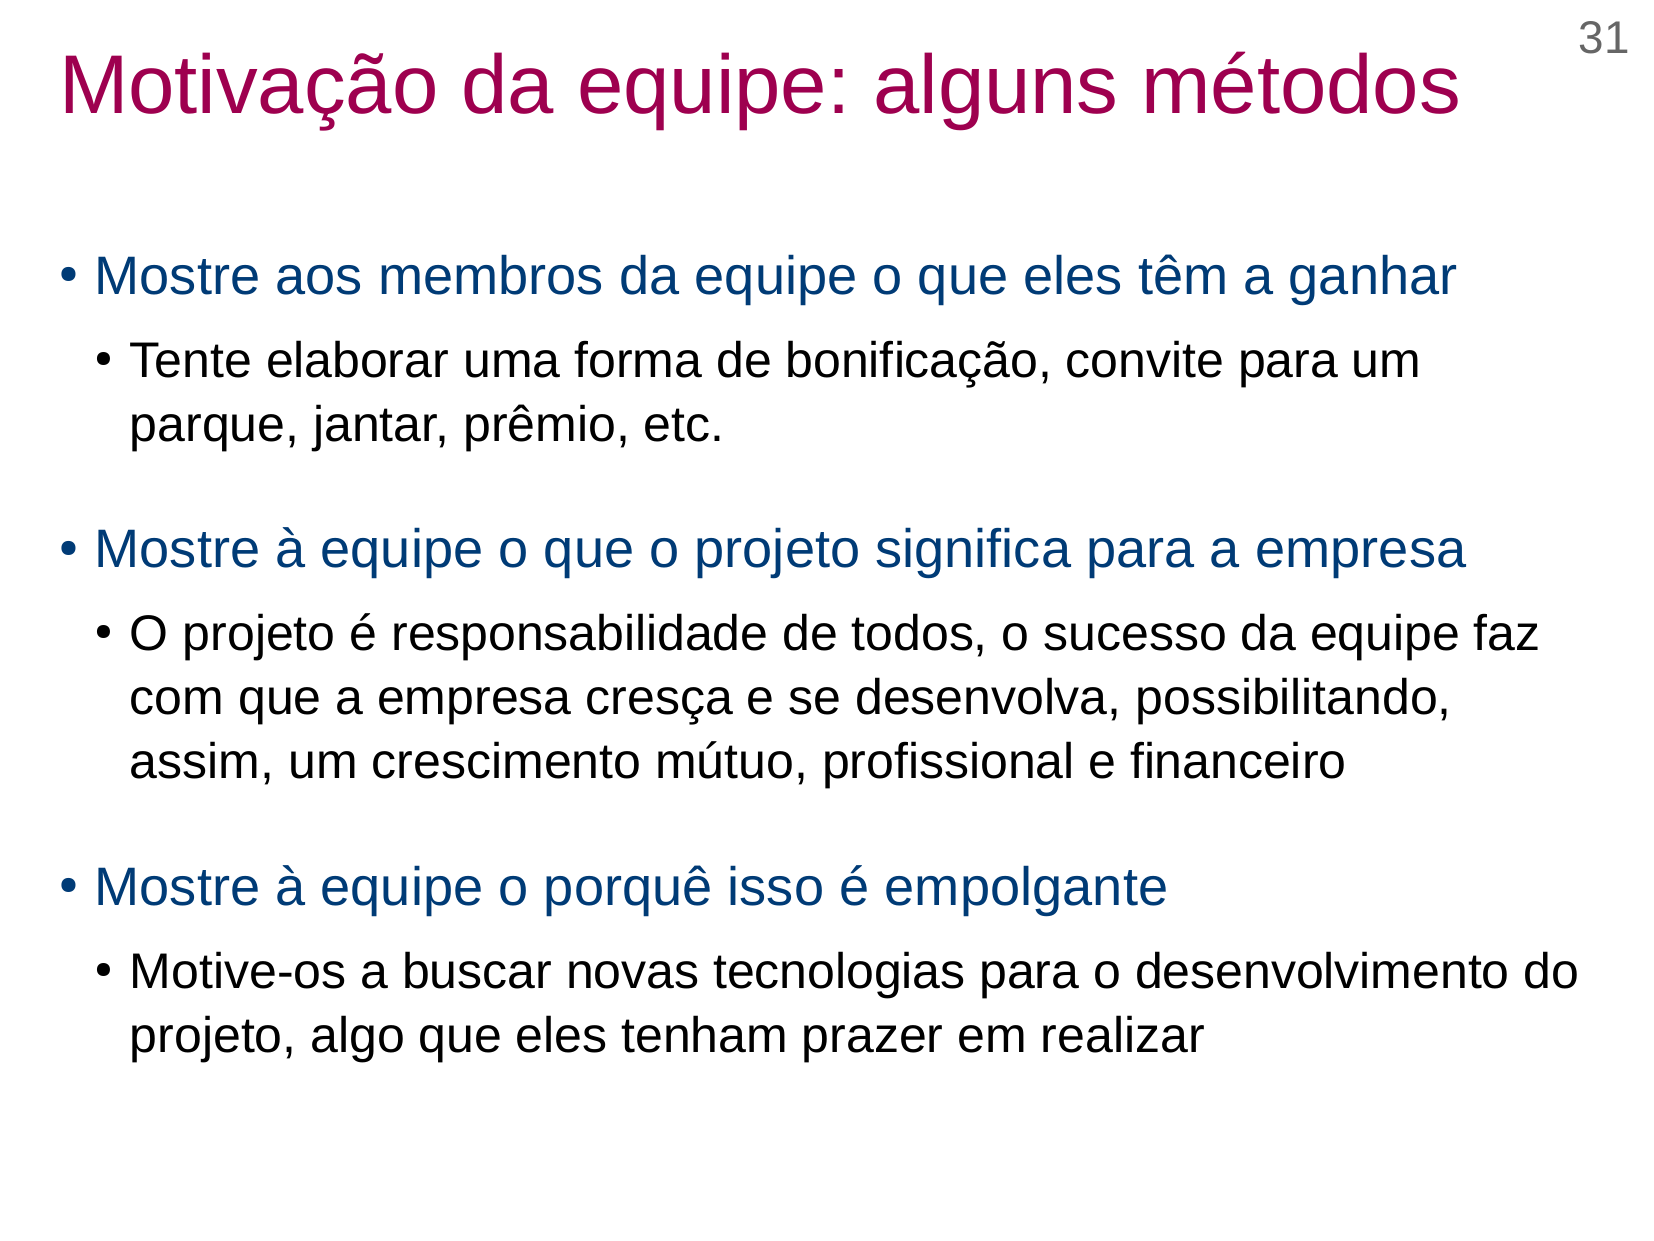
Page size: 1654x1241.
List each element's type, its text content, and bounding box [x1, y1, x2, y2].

title Motivação da equipe: alguns métodos [59, 29, 1595, 148]
list Mostre aos membros da equipe o que eles têm a ganhar Tente elaborar uma forma de bonificação, convite para um parque, jantar, prêmio, etc. Mostre à equipe o que o projeto significa para a empresa O projeto é responsabilidade de todos, o sucesso da equipe faz com que a empresa cresça e se desenvolva, possibilitando, assim, um crescimento mútuo, profissional e financeiro Mostre à equipe o porquê isso é empolgante Motive-os a buscar novas tecnologias para o desenvolvimento do projeto, algo que eles tenham prazer em realizar [59, 236, 1595, 1211]
